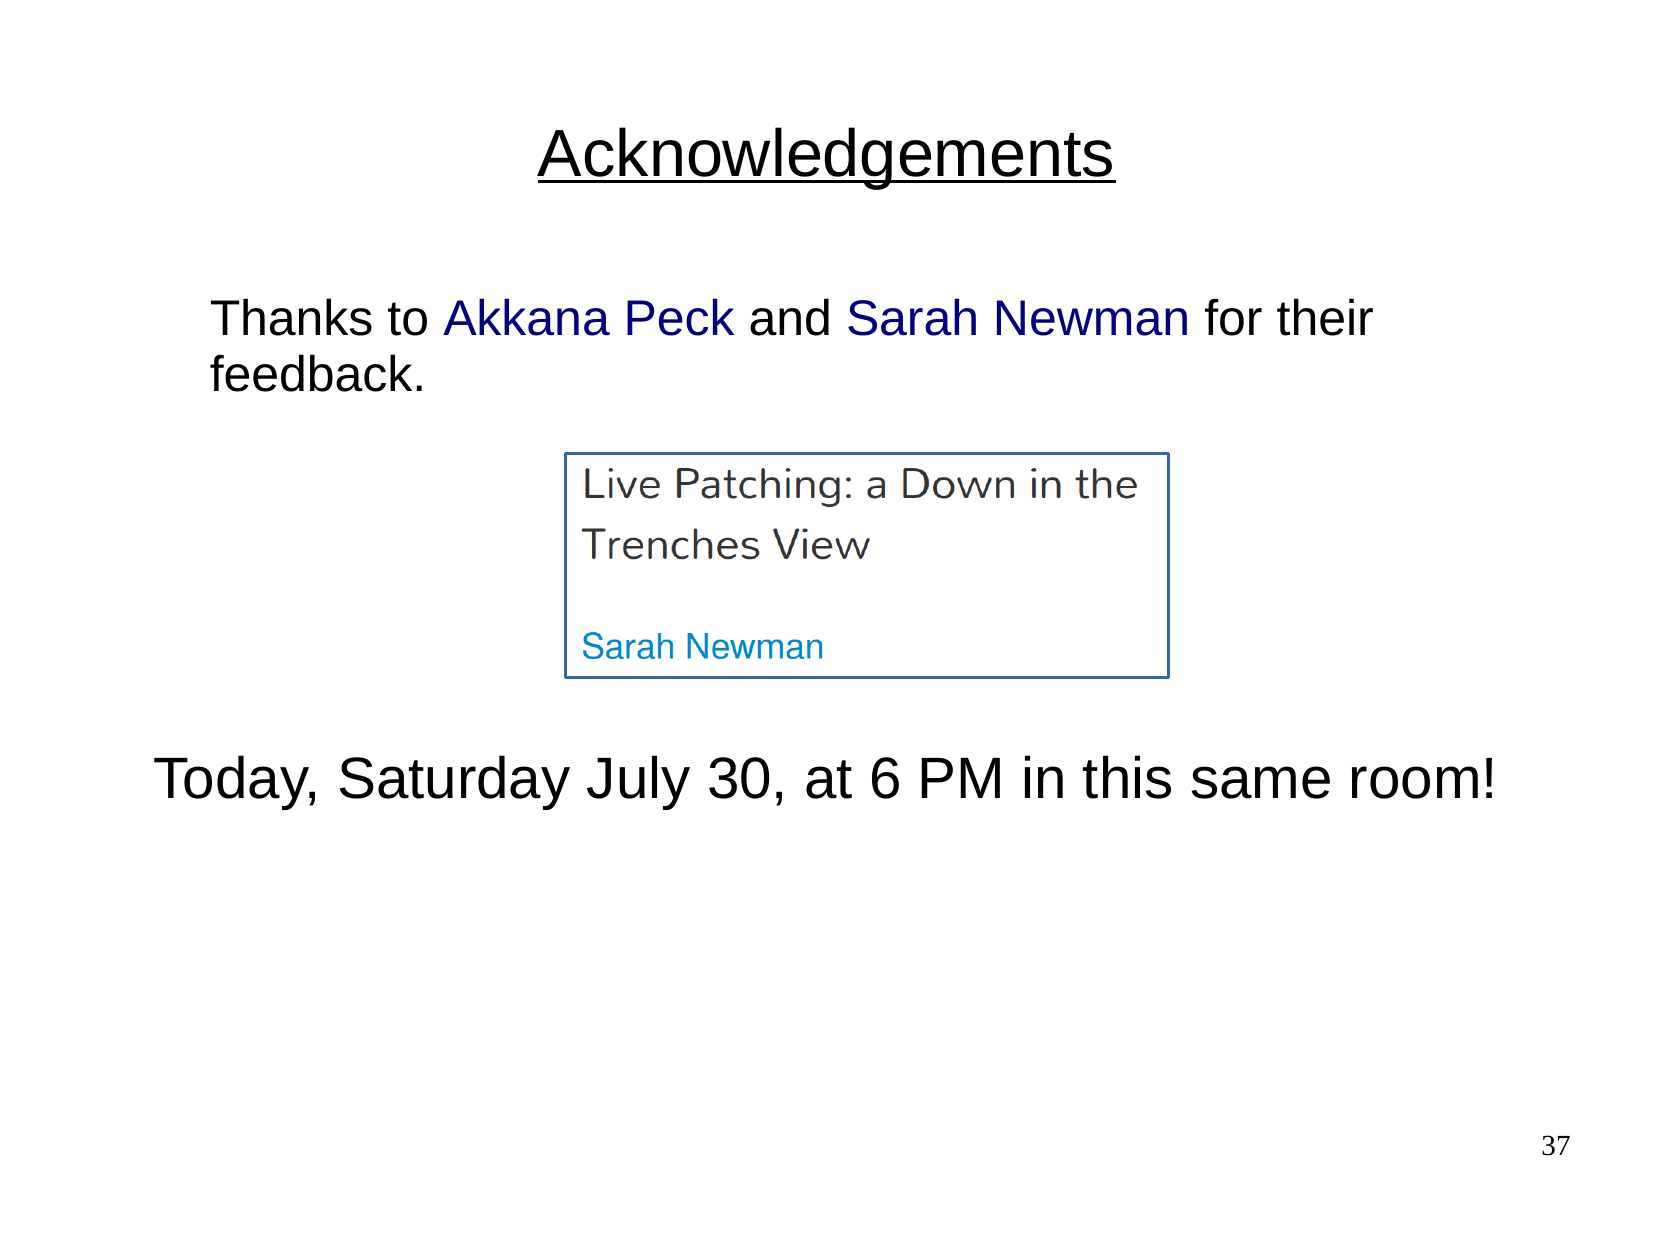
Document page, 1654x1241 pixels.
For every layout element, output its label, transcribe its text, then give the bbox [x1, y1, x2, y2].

picture [567, 455, 1168, 676]
text_box Today, Saturday July 30, at 6 PM in this same room! [138, 738, 1515, 883]
list Thanks to Akkana Peck and Sarah Newman for their feedback. [139, 290, 1571, 413]
title Acknowledgements [82, 49, 1571, 257]
